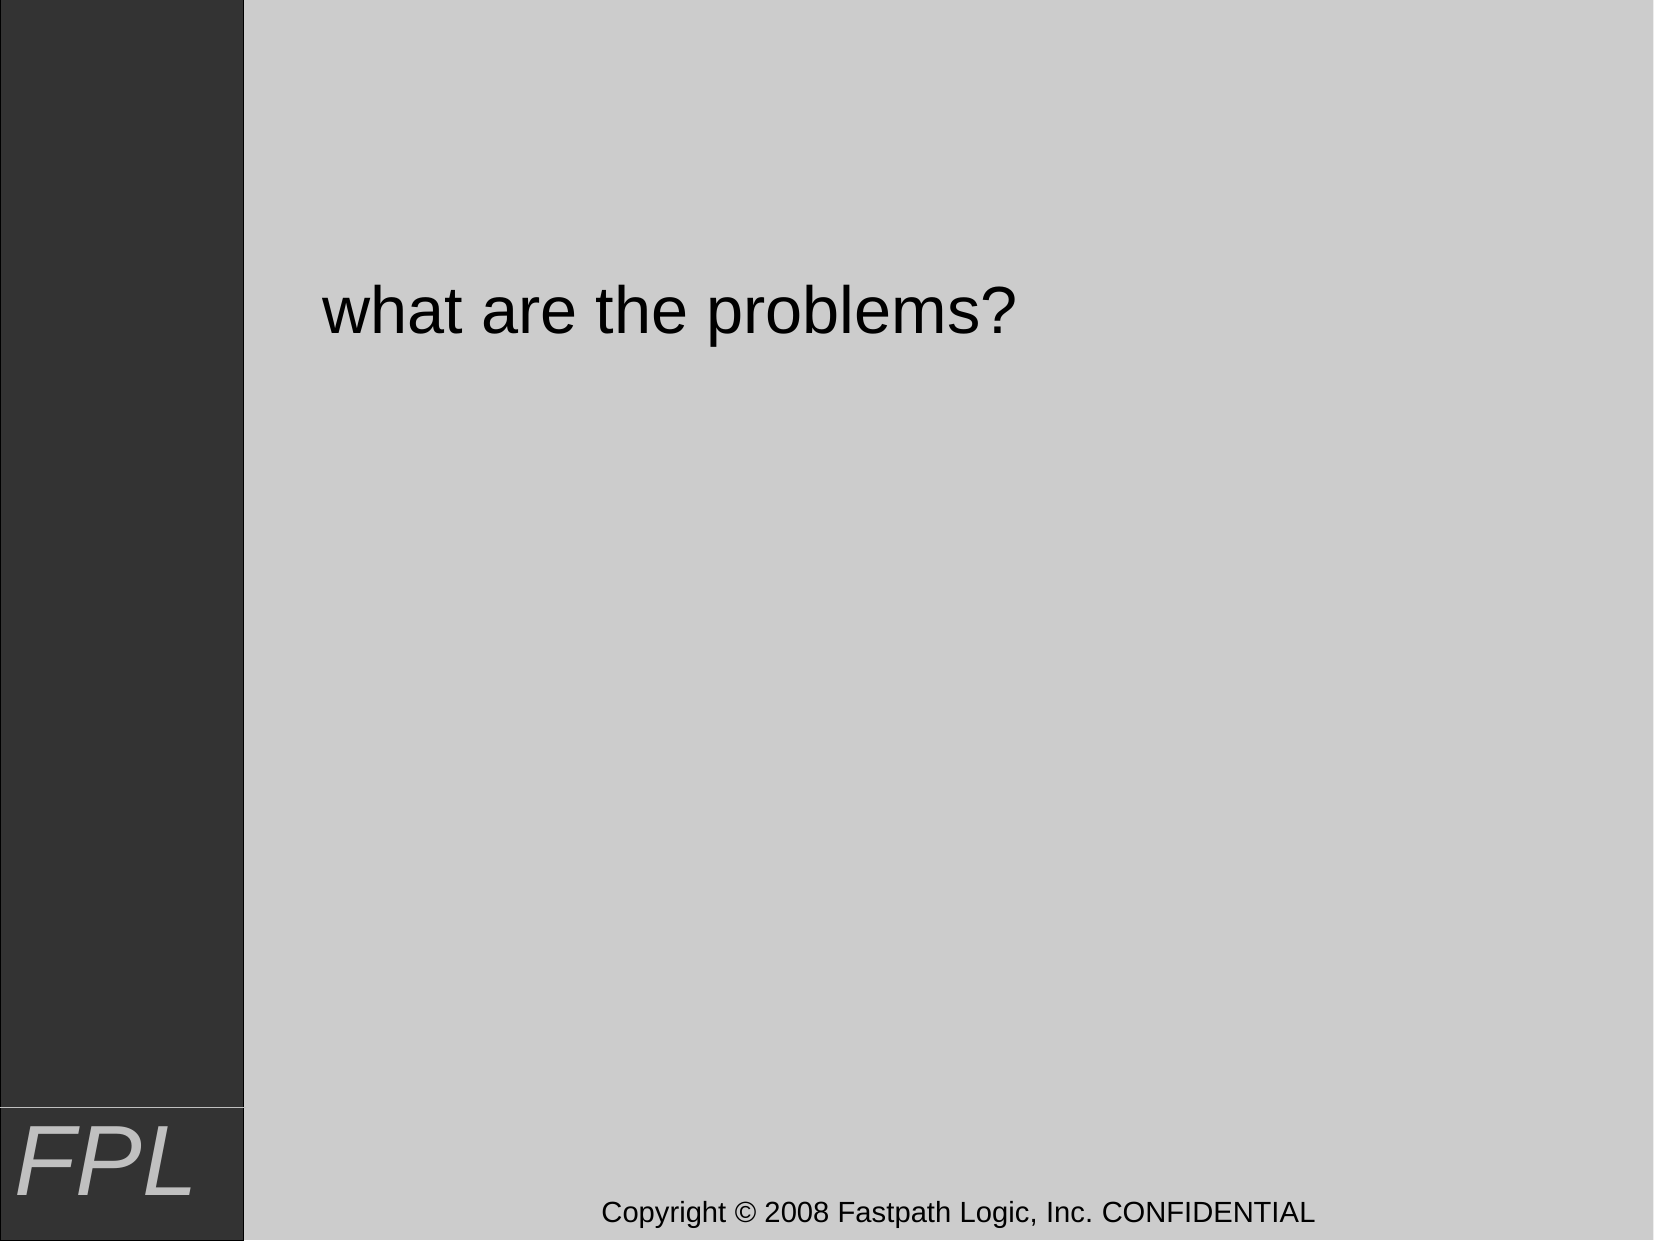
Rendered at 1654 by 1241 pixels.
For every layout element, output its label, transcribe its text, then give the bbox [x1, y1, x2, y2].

list what are the problems? [322, 272, 1635, 1179]
